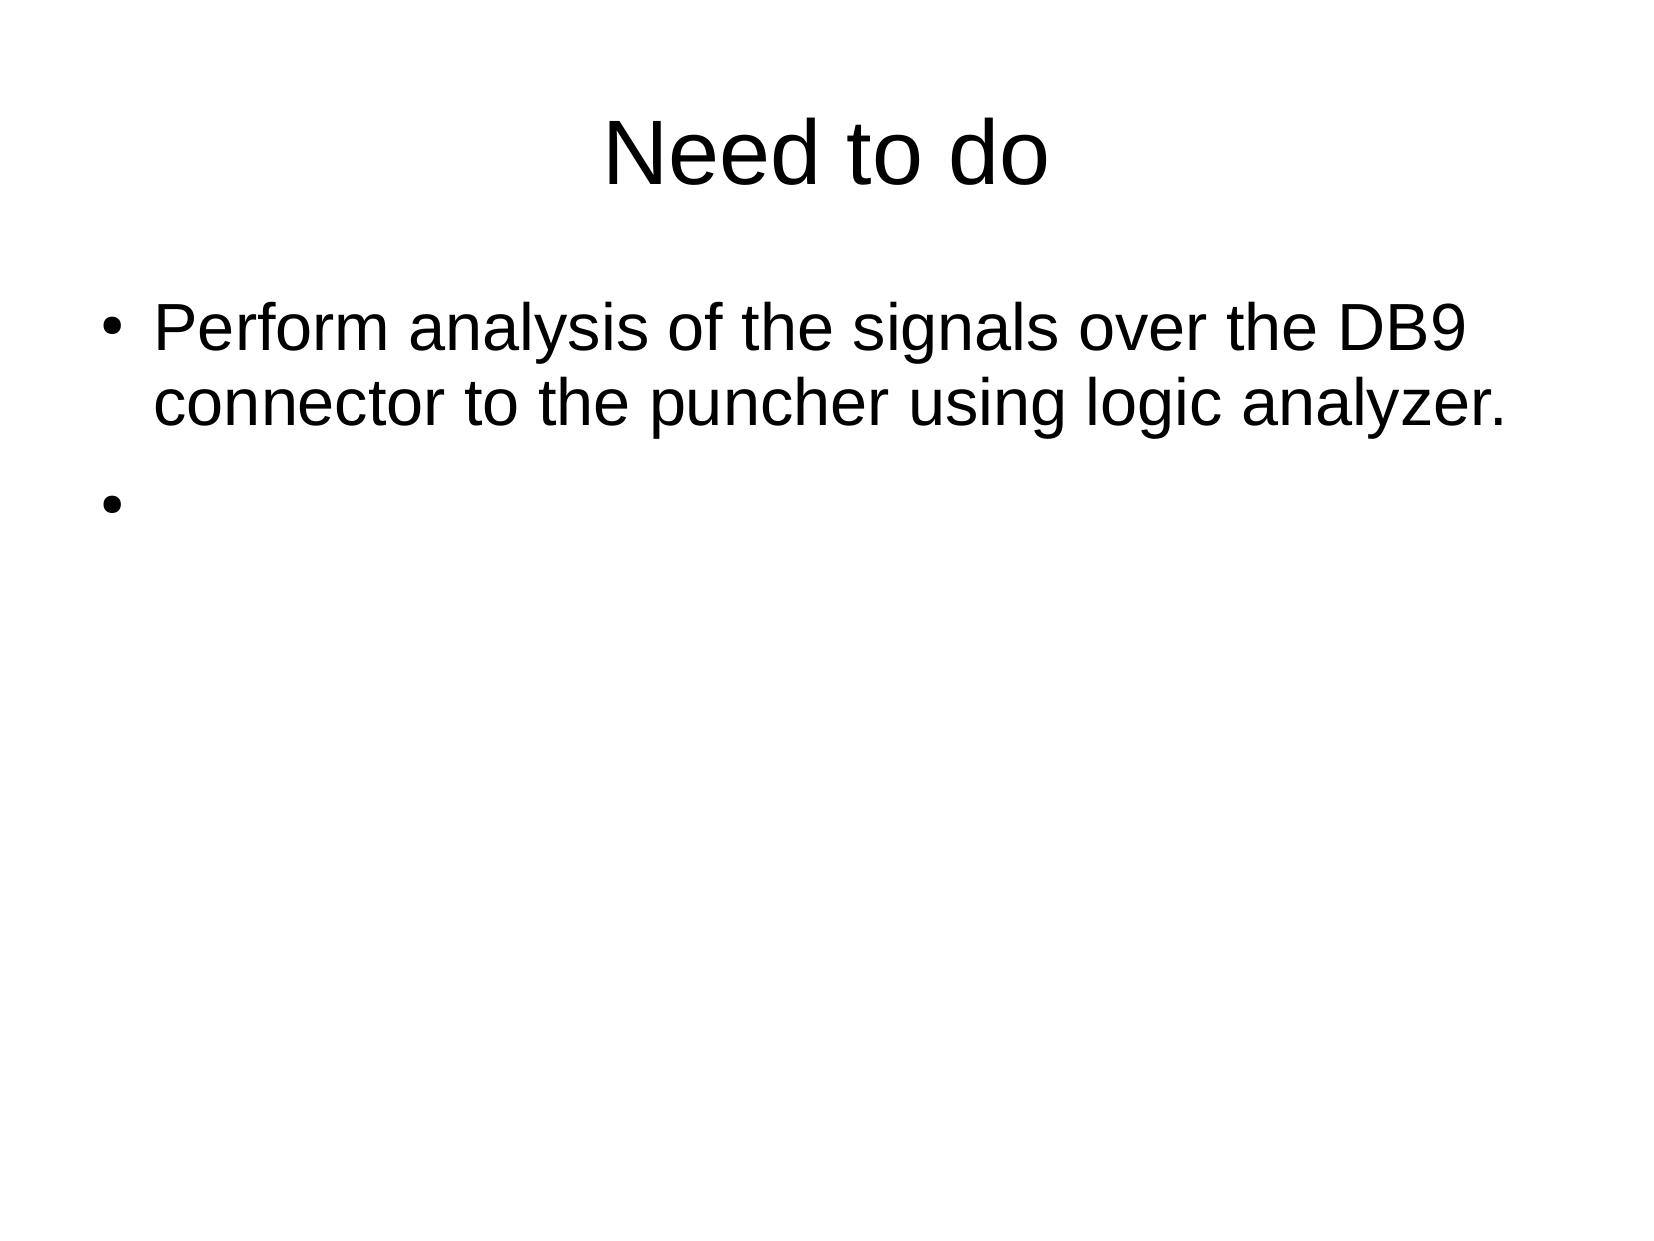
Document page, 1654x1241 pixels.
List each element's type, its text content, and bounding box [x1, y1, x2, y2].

title Need to do [82, 49, 1571, 257]
list Perform analysis of the signals over the DB9 connector to the puncher using logic analyzer. [82, 290, 1571, 1010]
